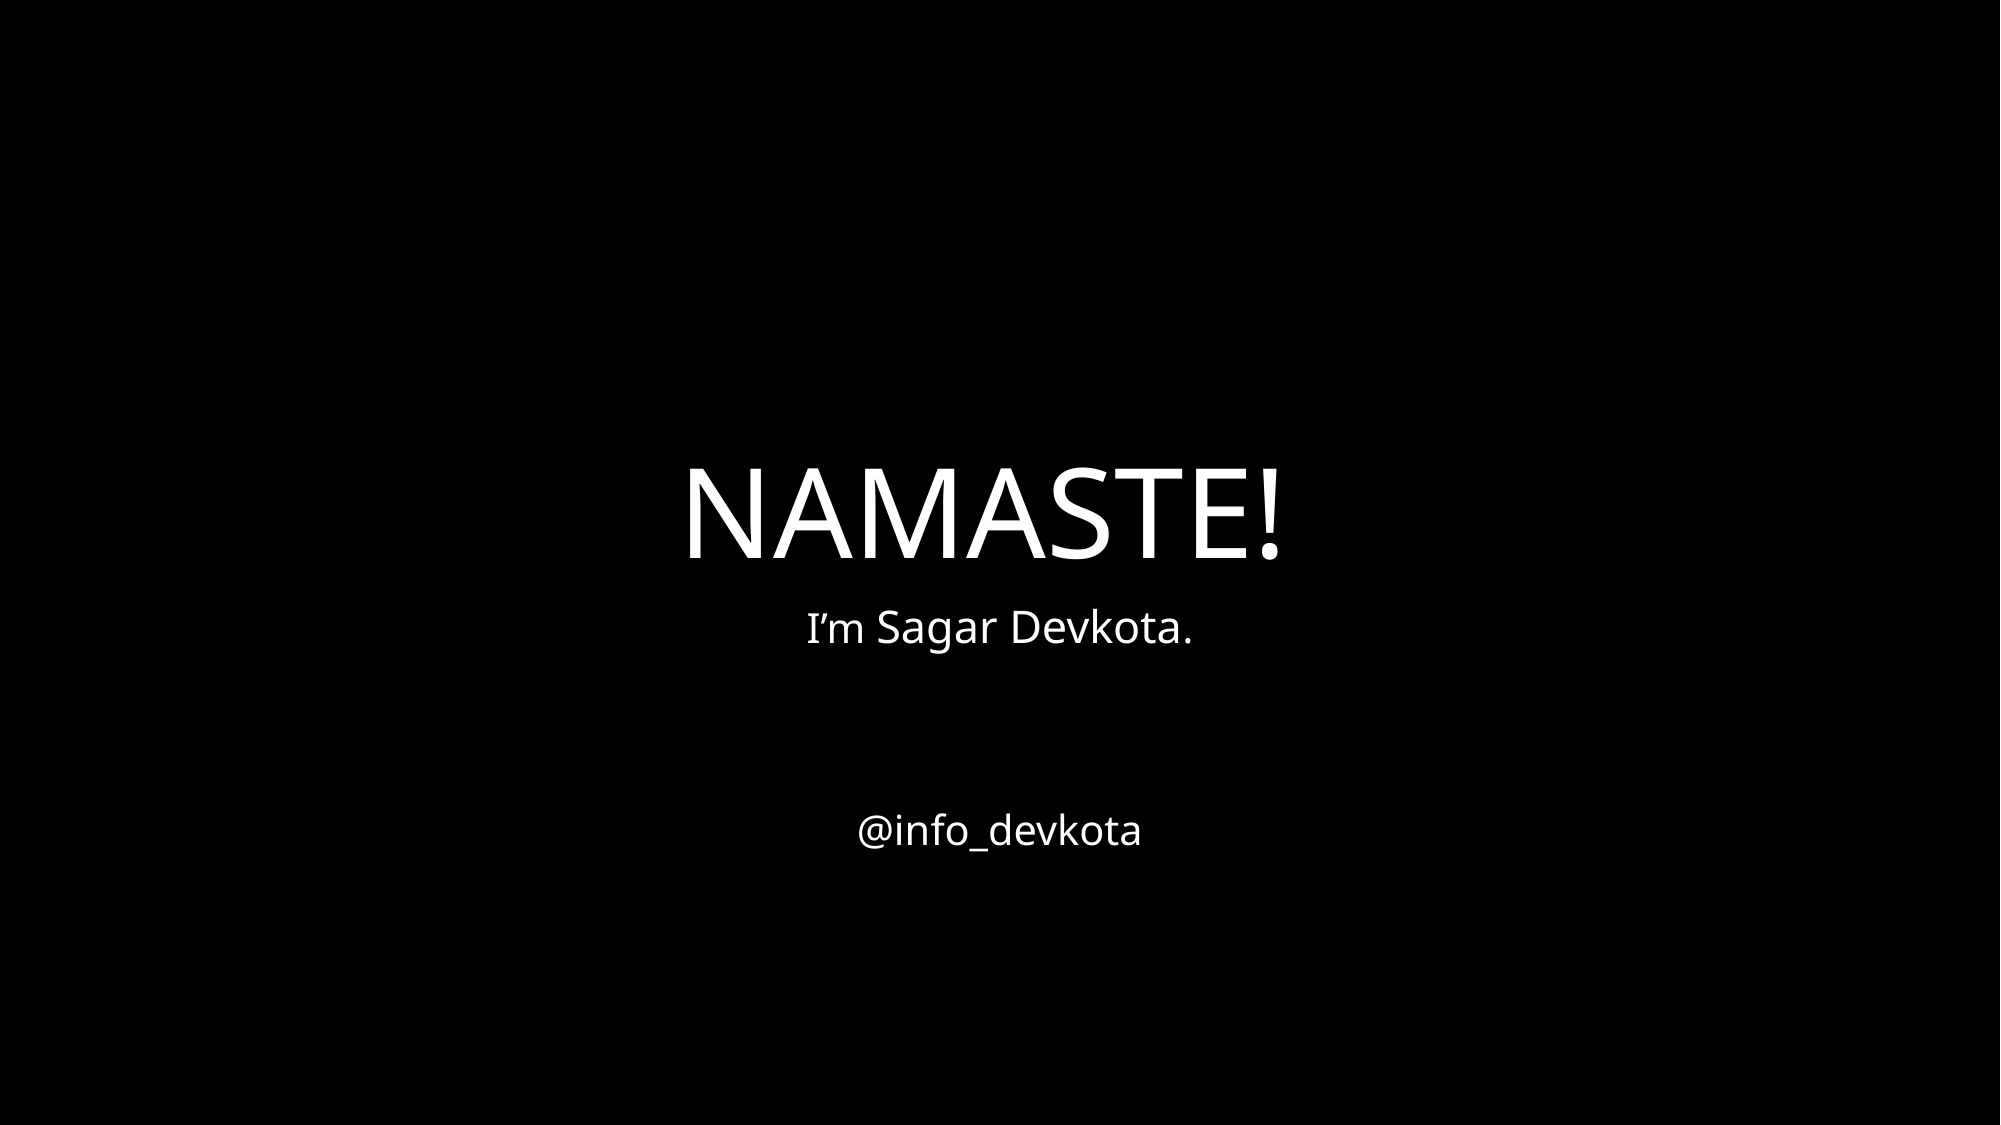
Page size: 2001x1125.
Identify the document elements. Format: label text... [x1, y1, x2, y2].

title NAMASTE! [233, 199, 1734, 591]
subtitle I’m Sagar Devkota. @info_devkota [249, 590, 1750, 863]
